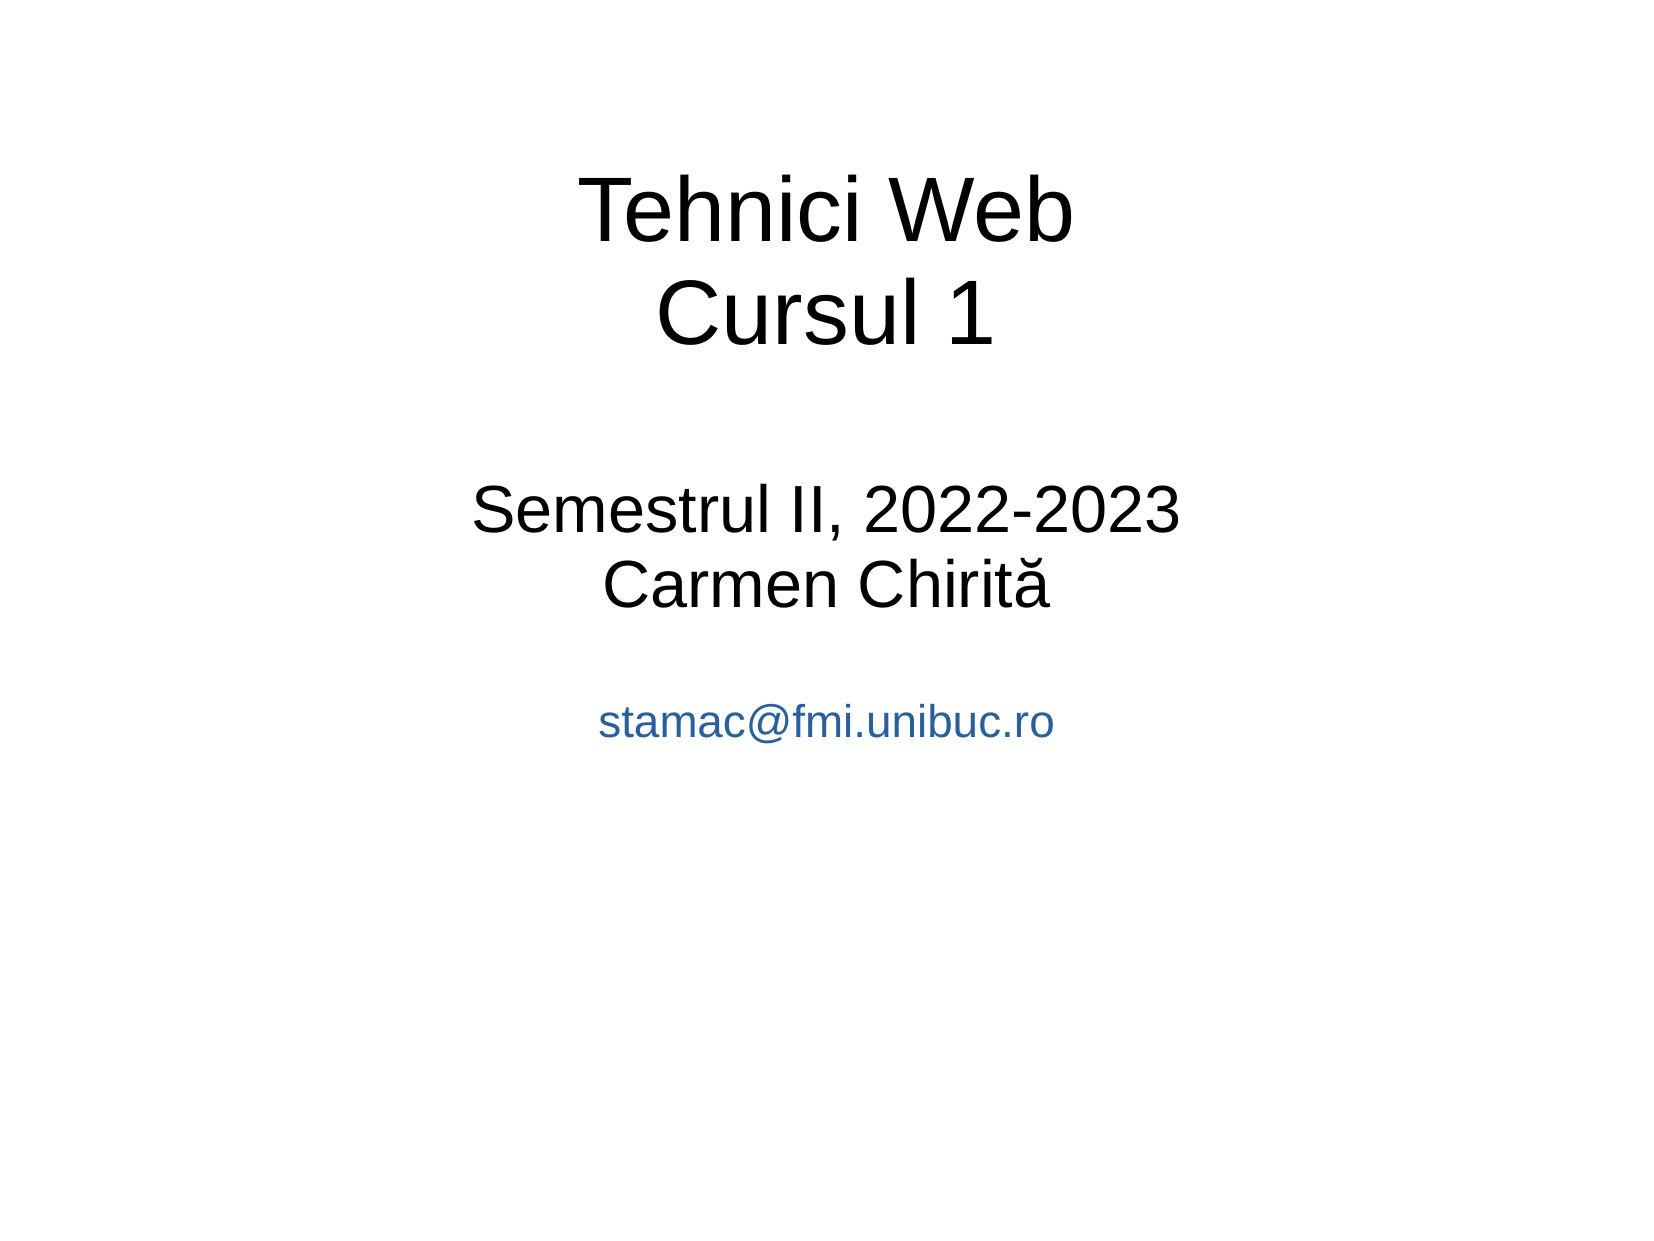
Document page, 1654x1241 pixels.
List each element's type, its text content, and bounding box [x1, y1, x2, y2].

subtitle Semestrul II, 2022-2023 Carmen Chirită stamac@fmi.unibuc.ro [82, 290, 1571, 1004]
title Tehnici Web Cursul 1 [82, 158, 1571, 290]
